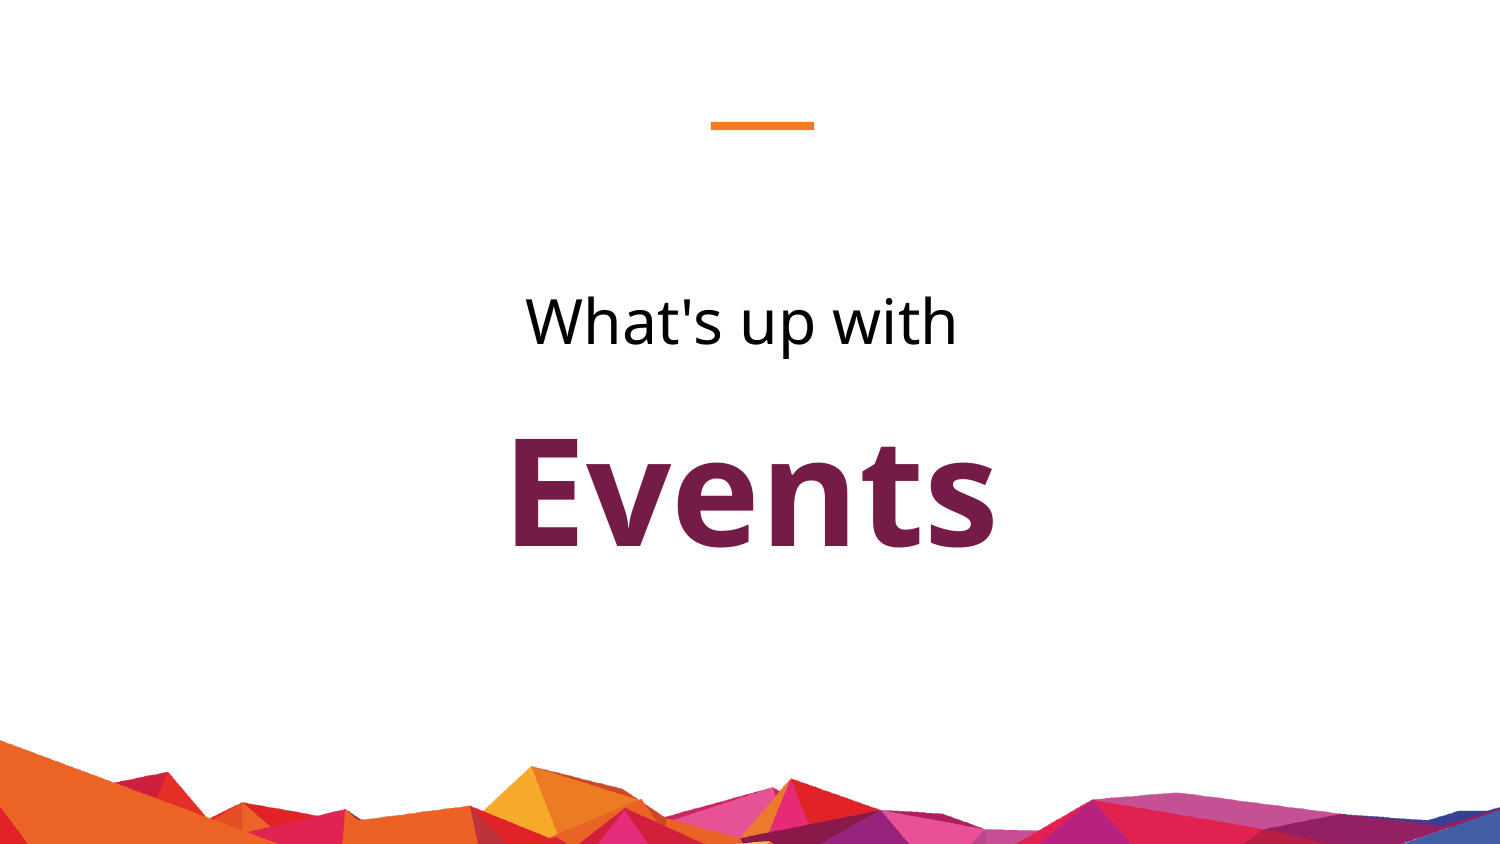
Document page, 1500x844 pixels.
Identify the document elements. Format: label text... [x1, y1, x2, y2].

text_box What's up with Events [75, 38, 1426, 808]
picture [0, 740, 1500, 844]
